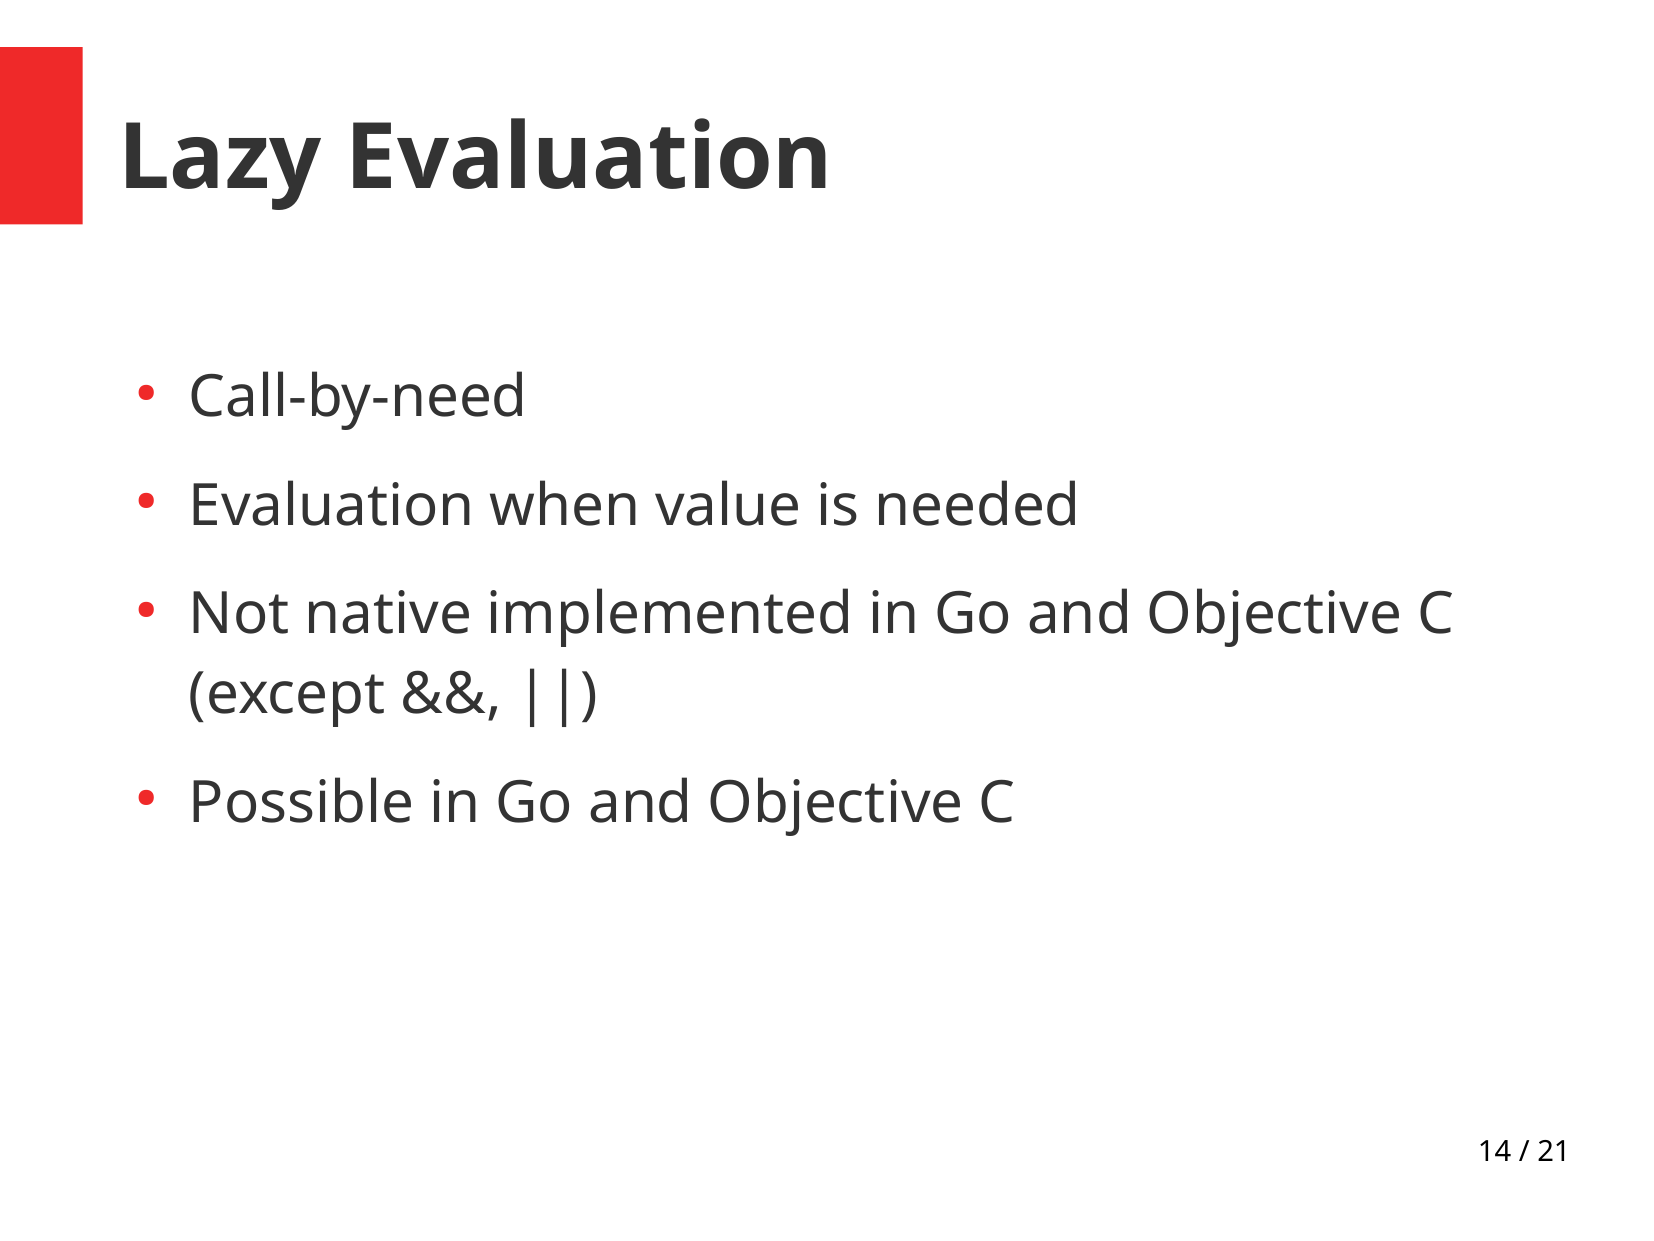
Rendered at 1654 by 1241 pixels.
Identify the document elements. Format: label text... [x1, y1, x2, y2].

title Lazy Evaluation [118, 49, 1571, 257]
list Call-by-need Evaluation when value is needed Not native implemented in Go and Objective C (except &&, ||) Possible in Go and Objective C [118, 354, 1536, 1074]
